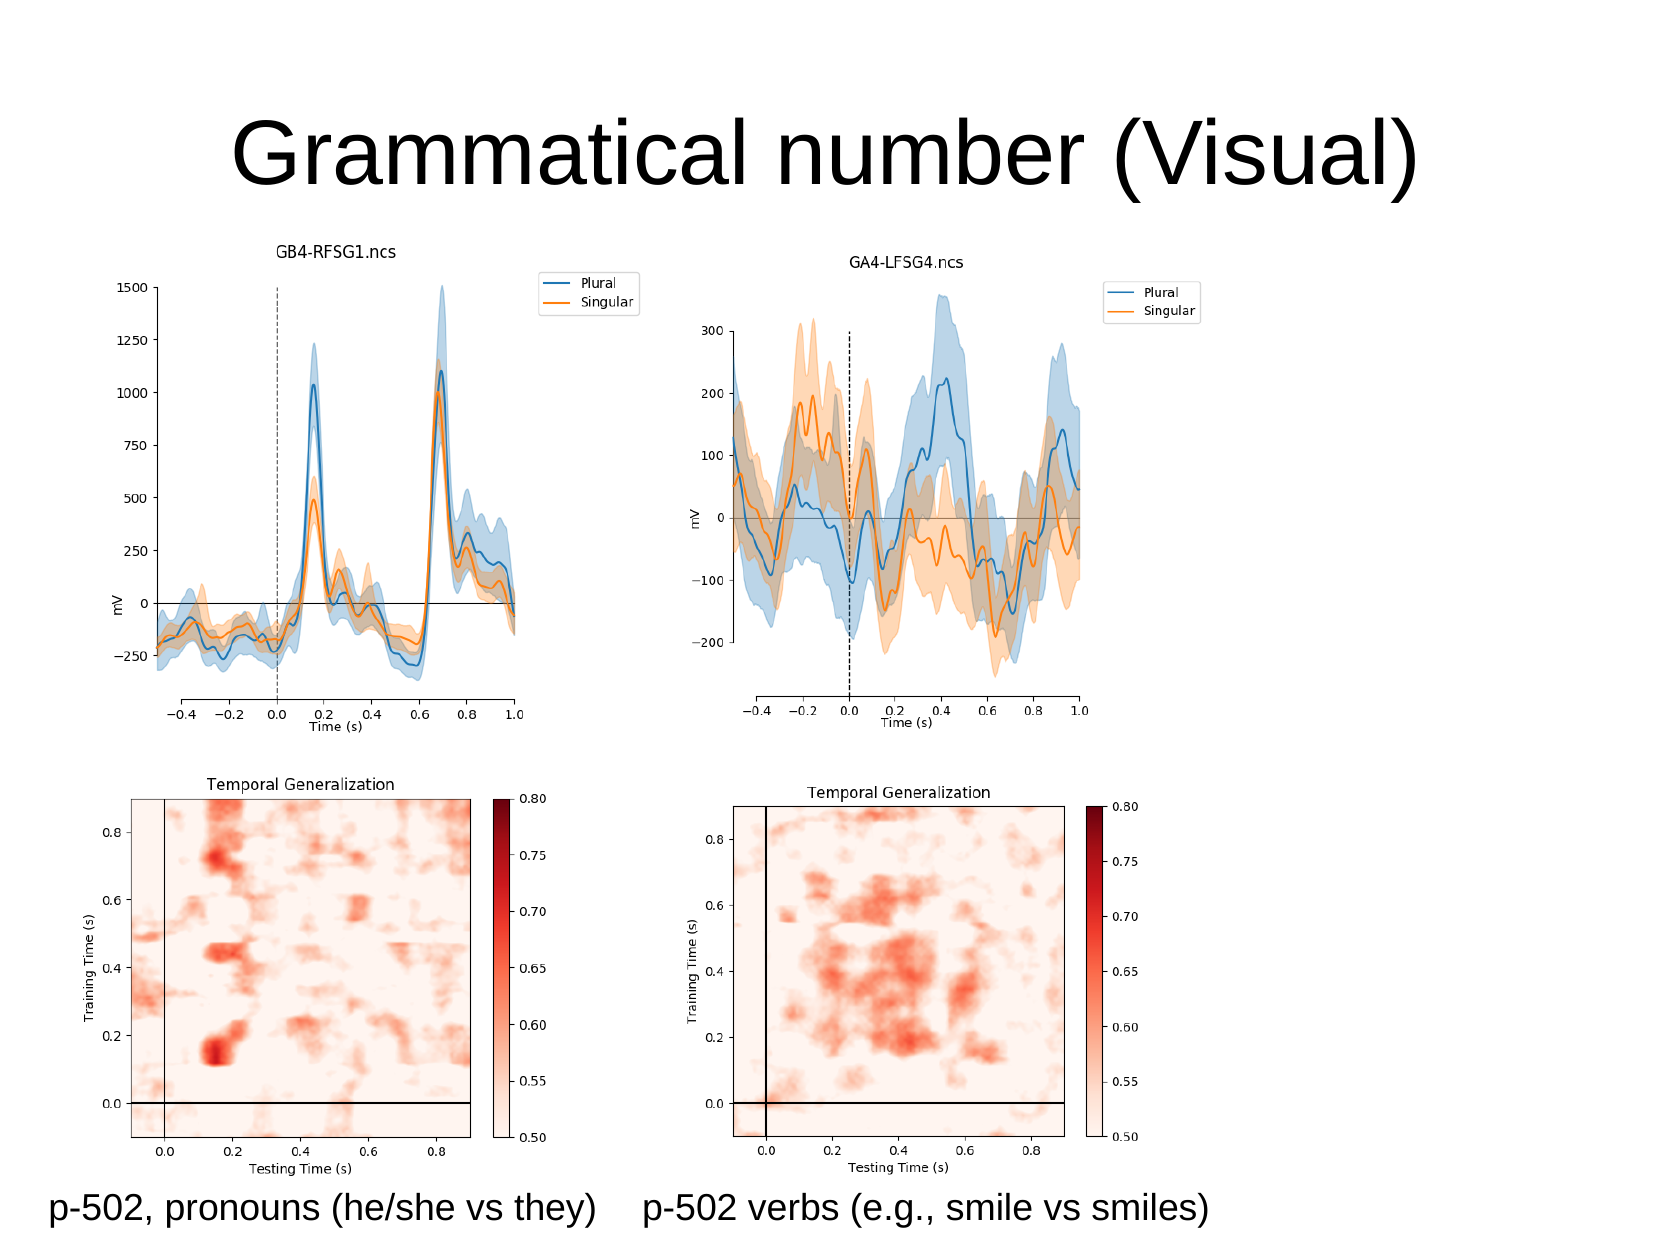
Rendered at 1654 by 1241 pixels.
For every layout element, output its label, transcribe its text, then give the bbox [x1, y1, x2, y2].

title Grammatical number (Visual) [82, 49, 1571, 257]
picture [32, 197, 1370, 1186]
text_box p-502 verbs (e.g., smile vs smiles) [627, 1179, 1233, 1241]
text_box p-502, pronouns (he/she vs they) [33, 1179, 619, 1240]
